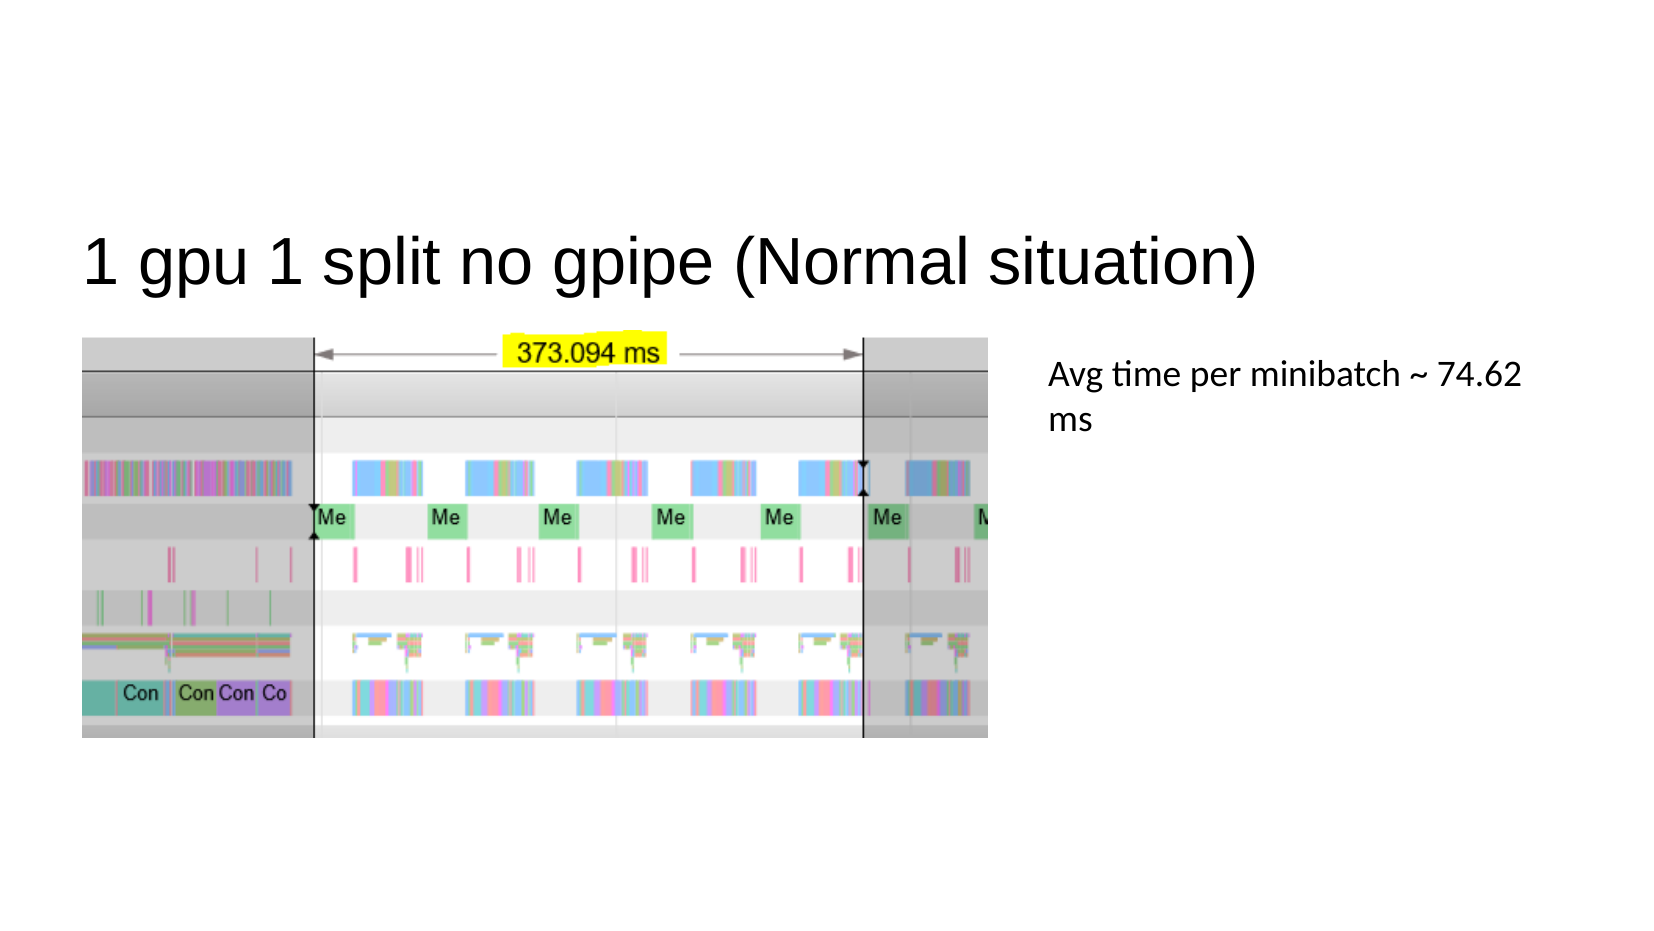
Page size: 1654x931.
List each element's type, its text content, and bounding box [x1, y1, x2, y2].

text_box Avg time per minibatch ~ 74.62 ms [1033, 341, 1562, 448]
picture [82, 330, 988, 738]
list 1 gpu 1 split no gpipe (Normal situation) [82, 217, 1571, 758]
